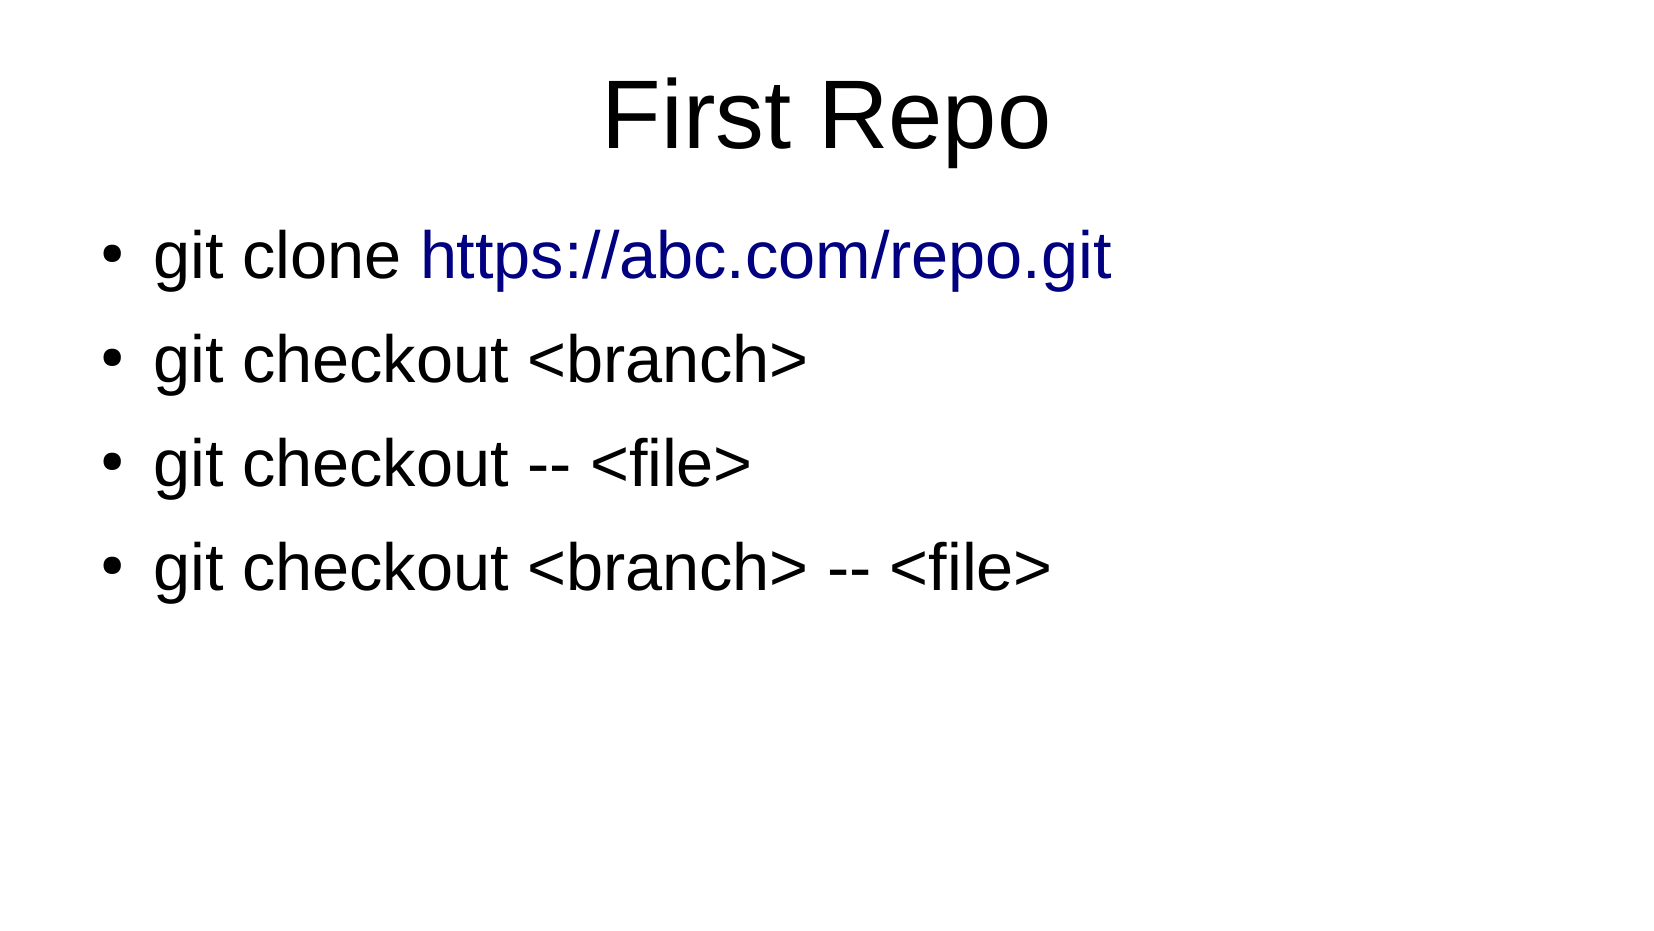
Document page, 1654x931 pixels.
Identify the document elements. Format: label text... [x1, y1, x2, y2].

title First Repo [82, 37, 1571, 193]
list git clone https://abc.com/repo.git git checkout <branch> git checkout -- <file> git checkout <branch> -- <file> [82, 217, 1571, 757]
